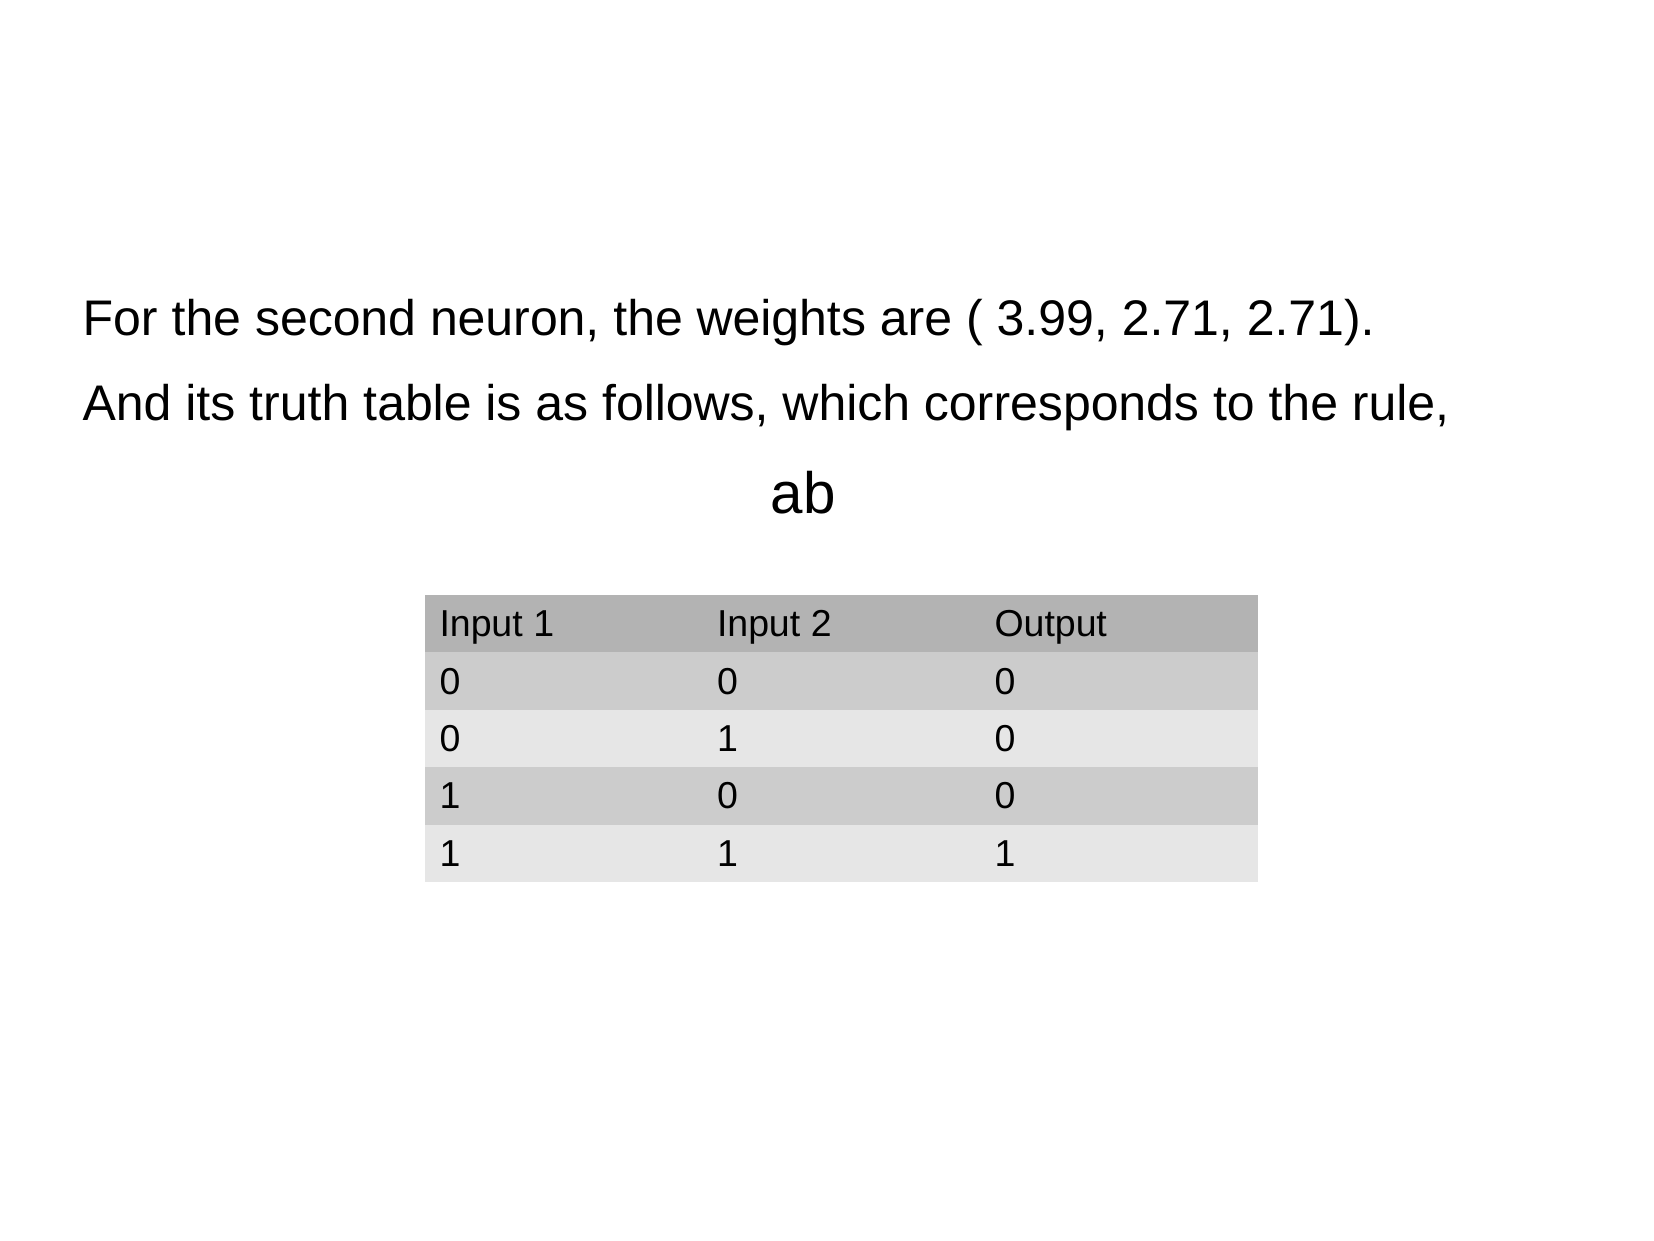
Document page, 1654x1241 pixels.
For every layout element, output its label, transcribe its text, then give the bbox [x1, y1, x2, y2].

table_cell 0 [980, 710, 1258, 767]
table_header Input 2 [702, 595, 980, 652]
table_cell 0 [425, 710, 702, 767]
table_cell 0 [425, 652, 702, 710]
table_cell 1 [425, 825, 702, 882]
table_cell 0 [702, 767, 980, 825]
table_header Output [980, 595, 1258, 652]
table_cell 1 [425, 767, 702, 825]
table_cell 0 [980, 767, 1258, 825]
table_header Input 1 [425, 595, 702, 652]
table_cell 1 [702, 710, 980, 767]
table_cell 1 [702, 825, 980, 882]
table_cell 0 [980, 652, 1258, 710]
table_cell 0 [702, 652, 980, 710]
table_cell 1 [980, 825, 1258, 882]
list For the second neuron, the weights are ( 3.99, 2.71, 2.71). And its truth table is as follows, which corresponds to the rule, ab [82, 290, 1538, 1010]
